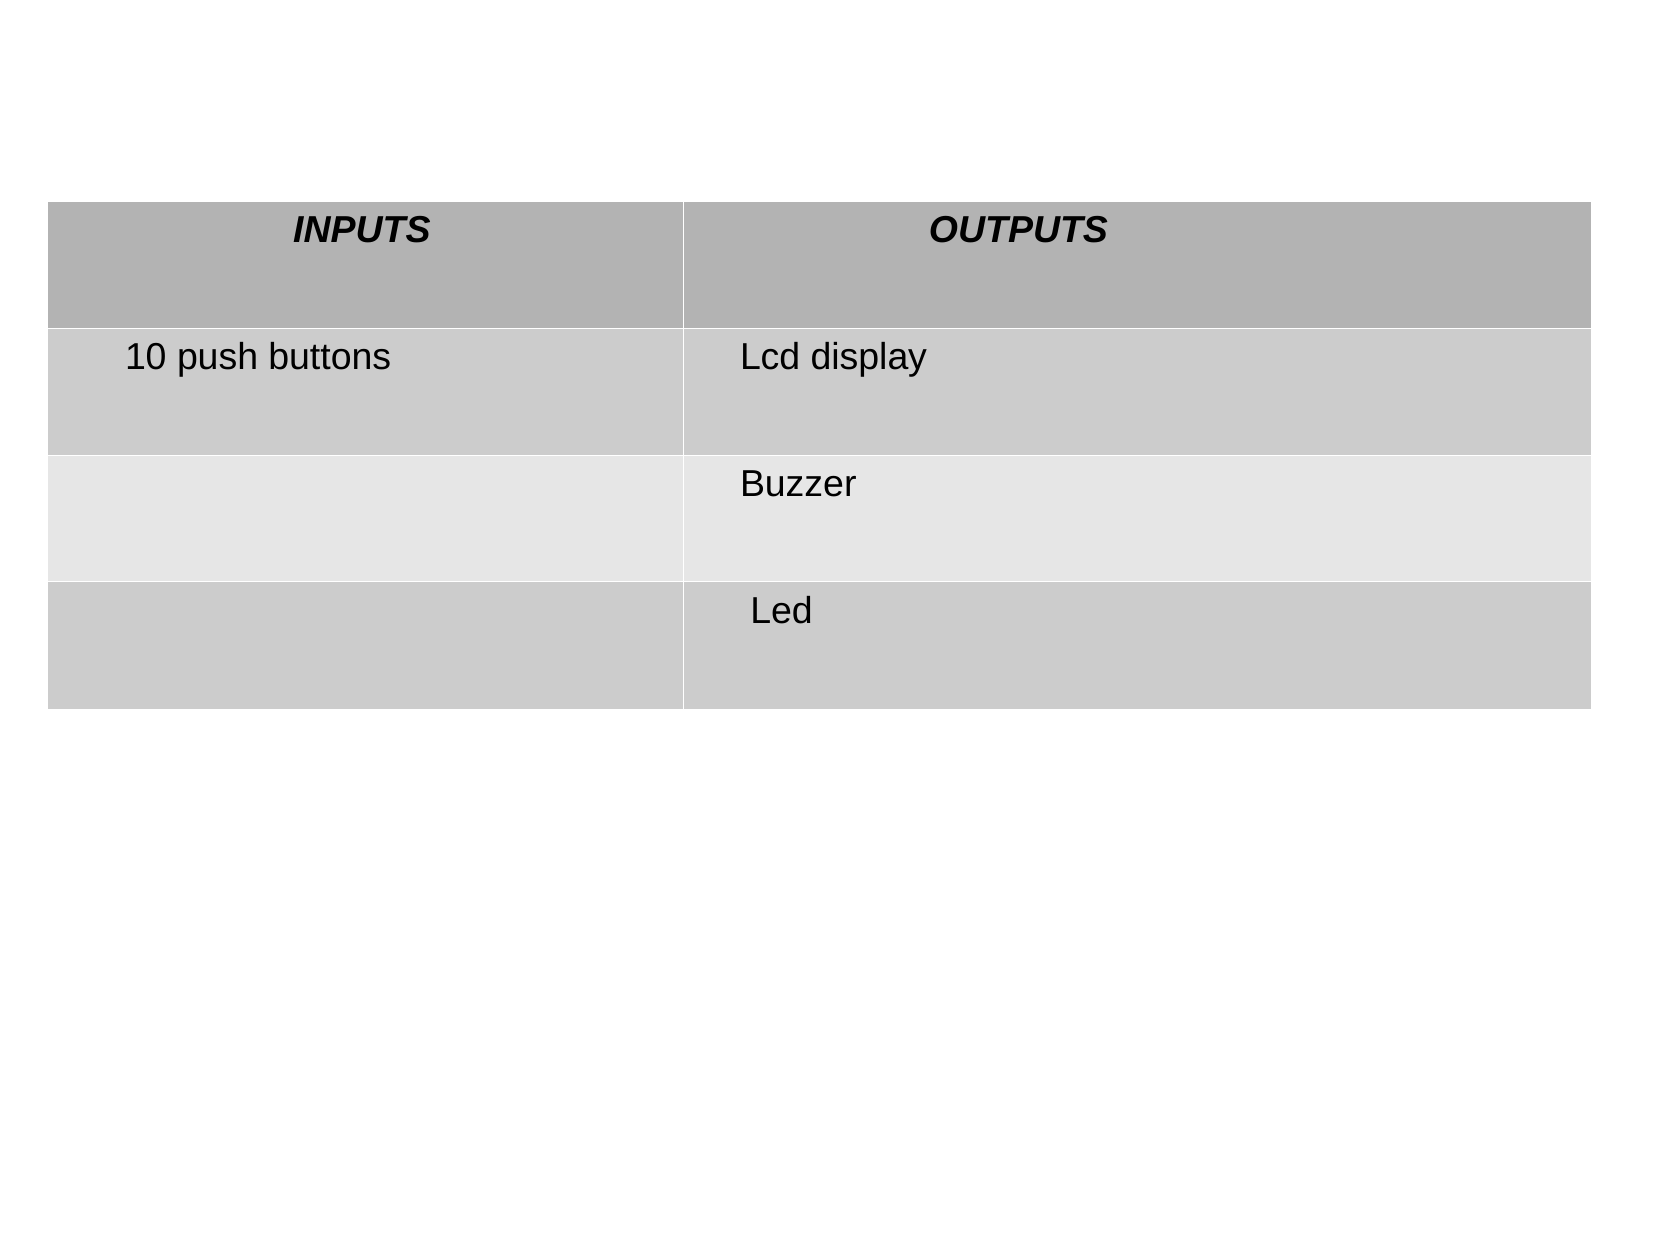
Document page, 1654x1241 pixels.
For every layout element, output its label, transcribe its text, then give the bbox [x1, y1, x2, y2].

table_header OUTPUTS [684, 202, 1591, 328]
table_cell Lcd display [684, 329, 1591, 455]
table_cell Led [684, 582, 1591, 709]
table_cell [48, 456, 683, 581]
table_header INPUTS [48, 202, 683, 328]
table_cell Buzzer [684, 456, 1591, 581]
table_cell [48, 582, 683, 709]
table_cell 10 push buttons [48, 329, 683, 455]
